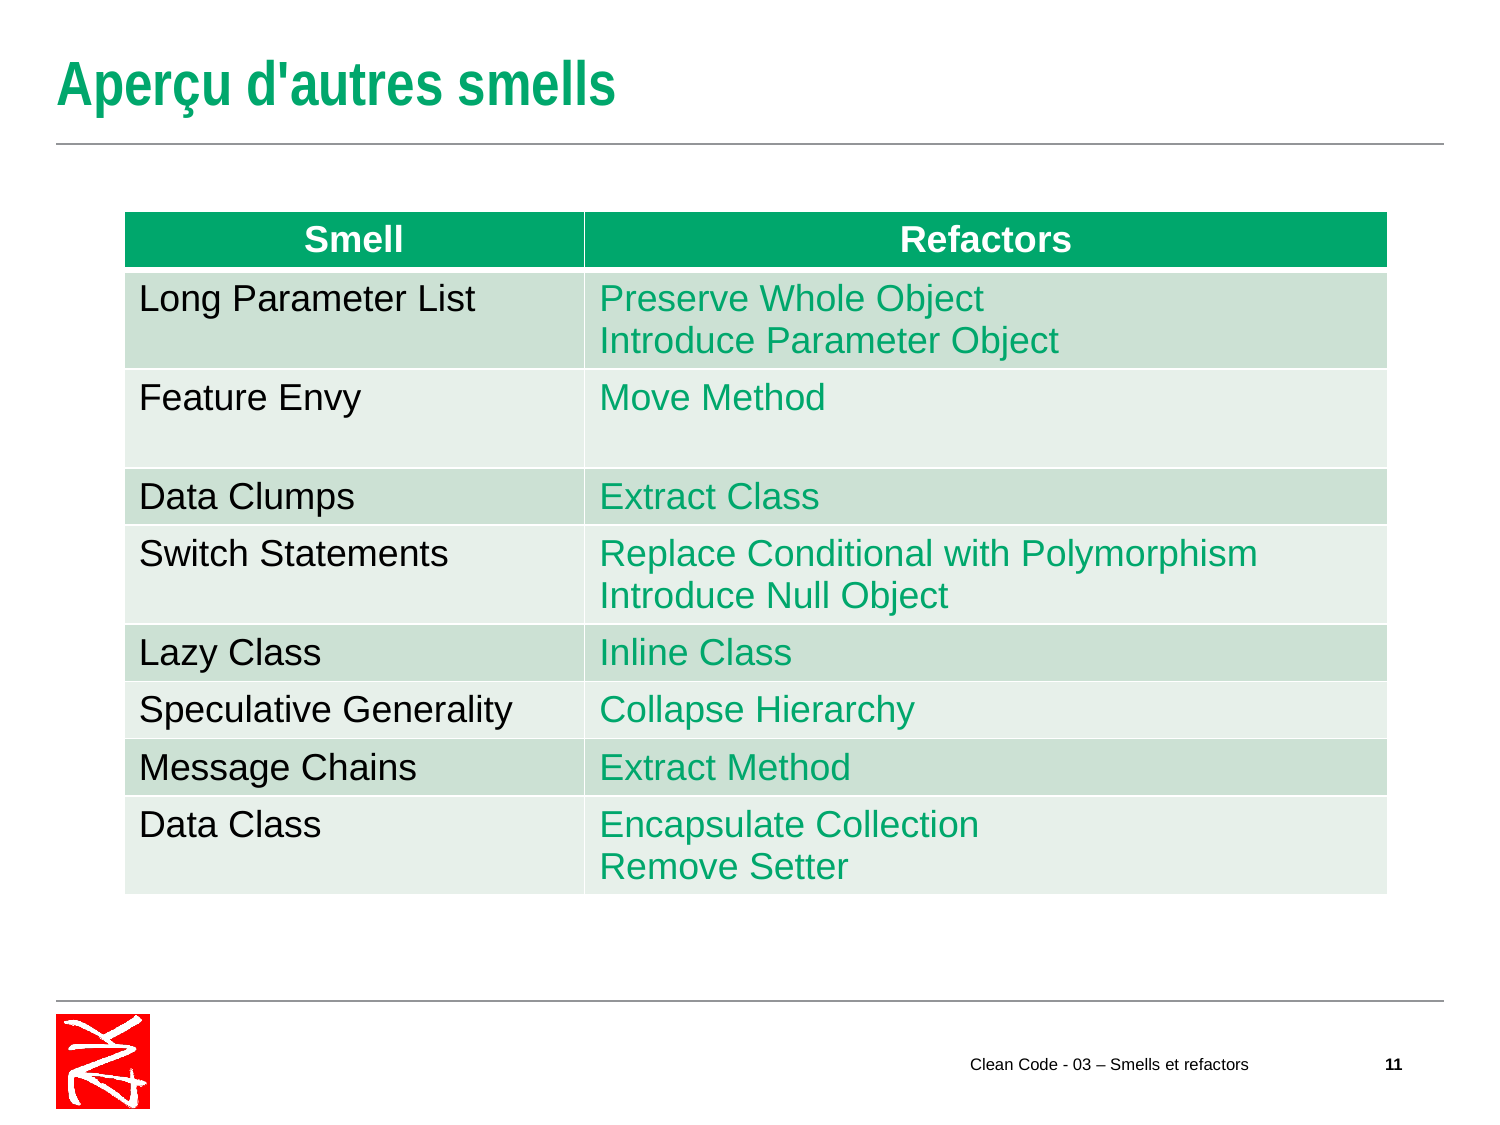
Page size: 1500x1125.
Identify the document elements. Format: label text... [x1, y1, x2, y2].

table_cell Encapsulate Collection Remove Setter [585, 797, 1387, 894]
table_cell Long Parameter List [125, 273, 584, 368]
table_header Refactors [585, 212, 1387, 267]
table_cell Feature Envy [125, 370, 584, 467]
table_cell Inline Class [585, 625, 1387, 681]
footer Clean Code - 03 – Smells et refactors [919, 1049, 1250, 1079]
table_cell Collapse Hierarchy [585, 682, 1387, 738]
table_cell Extract Class [585, 469, 1387, 524]
picture [55, 1014, 151, 1109]
table_cell Preserve Whole Object Introduce Parameter Object [585, 273, 1387, 368]
table_cell Switch Statements [125, 526, 584, 623]
table_cell Data Clumps [125, 469, 584, 524]
slide_number <number> [1372, 1049, 1403, 1079]
title Aperçu d'autres smells [56, 18, 1444, 142]
table_cell Replace Conditional with Polymorphism Introduce Null Object [585, 526, 1387, 623]
table_cell Extract Method [585, 739, 1387, 795]
table_cell Move Method [585, 370, 1387, 467]
table_cell Lazy Class [125, 625, 584, 681]
table_header Smell [125, 212, 584, 267]
table_cell Message Chains [125, 739, 584, 795]
table_cell Speculative Generality [125, 682, 584, 738]
table_cell Data Class [125, 797, 584, 894]
